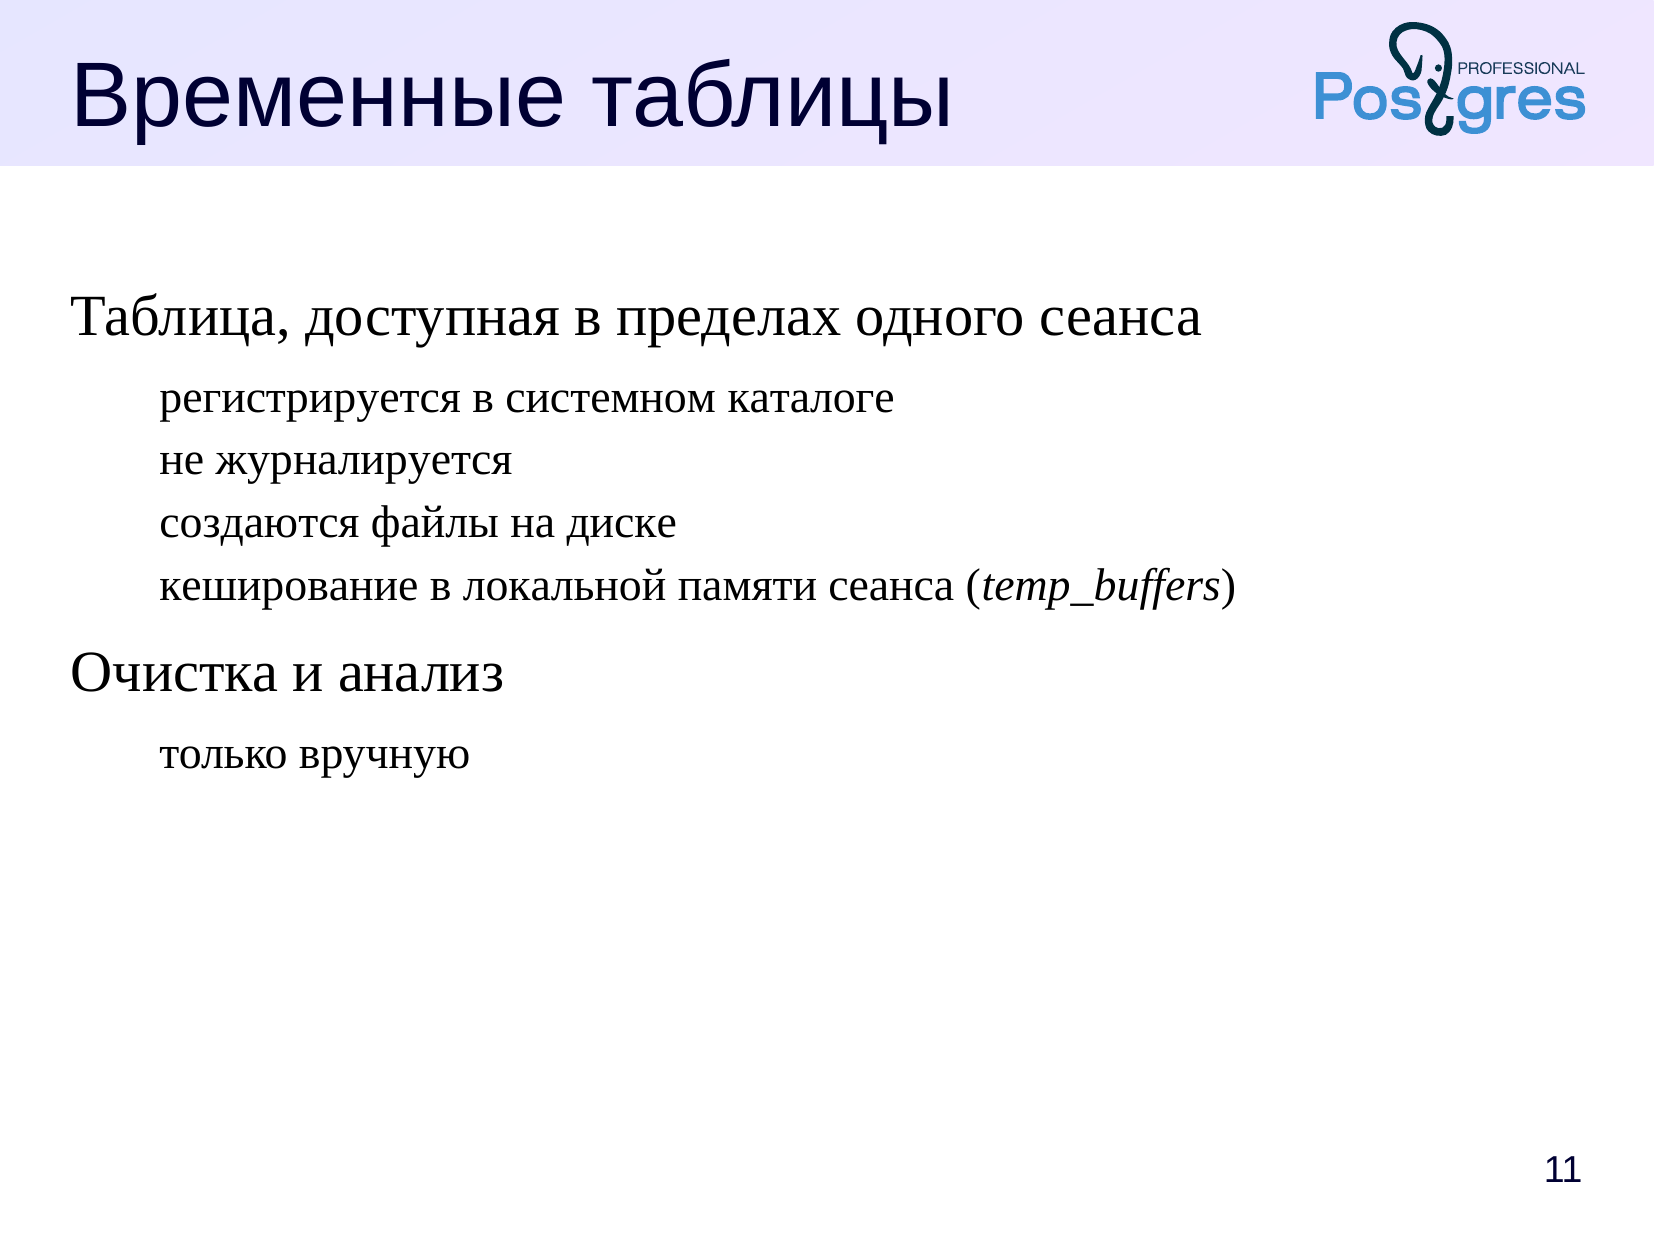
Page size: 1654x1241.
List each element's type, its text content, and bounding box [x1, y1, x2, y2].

title Временные таблицы [70, 43, 1241, 147]
list Таблица, доступная в пределах одного сеанса регистрируется в системном каталоге не журналируется создаются файлы на диске кеширование в локальной памяти сеанса (temp_buffers) Очистка и анализ только вручную [70, 283, 1583, 1141]
